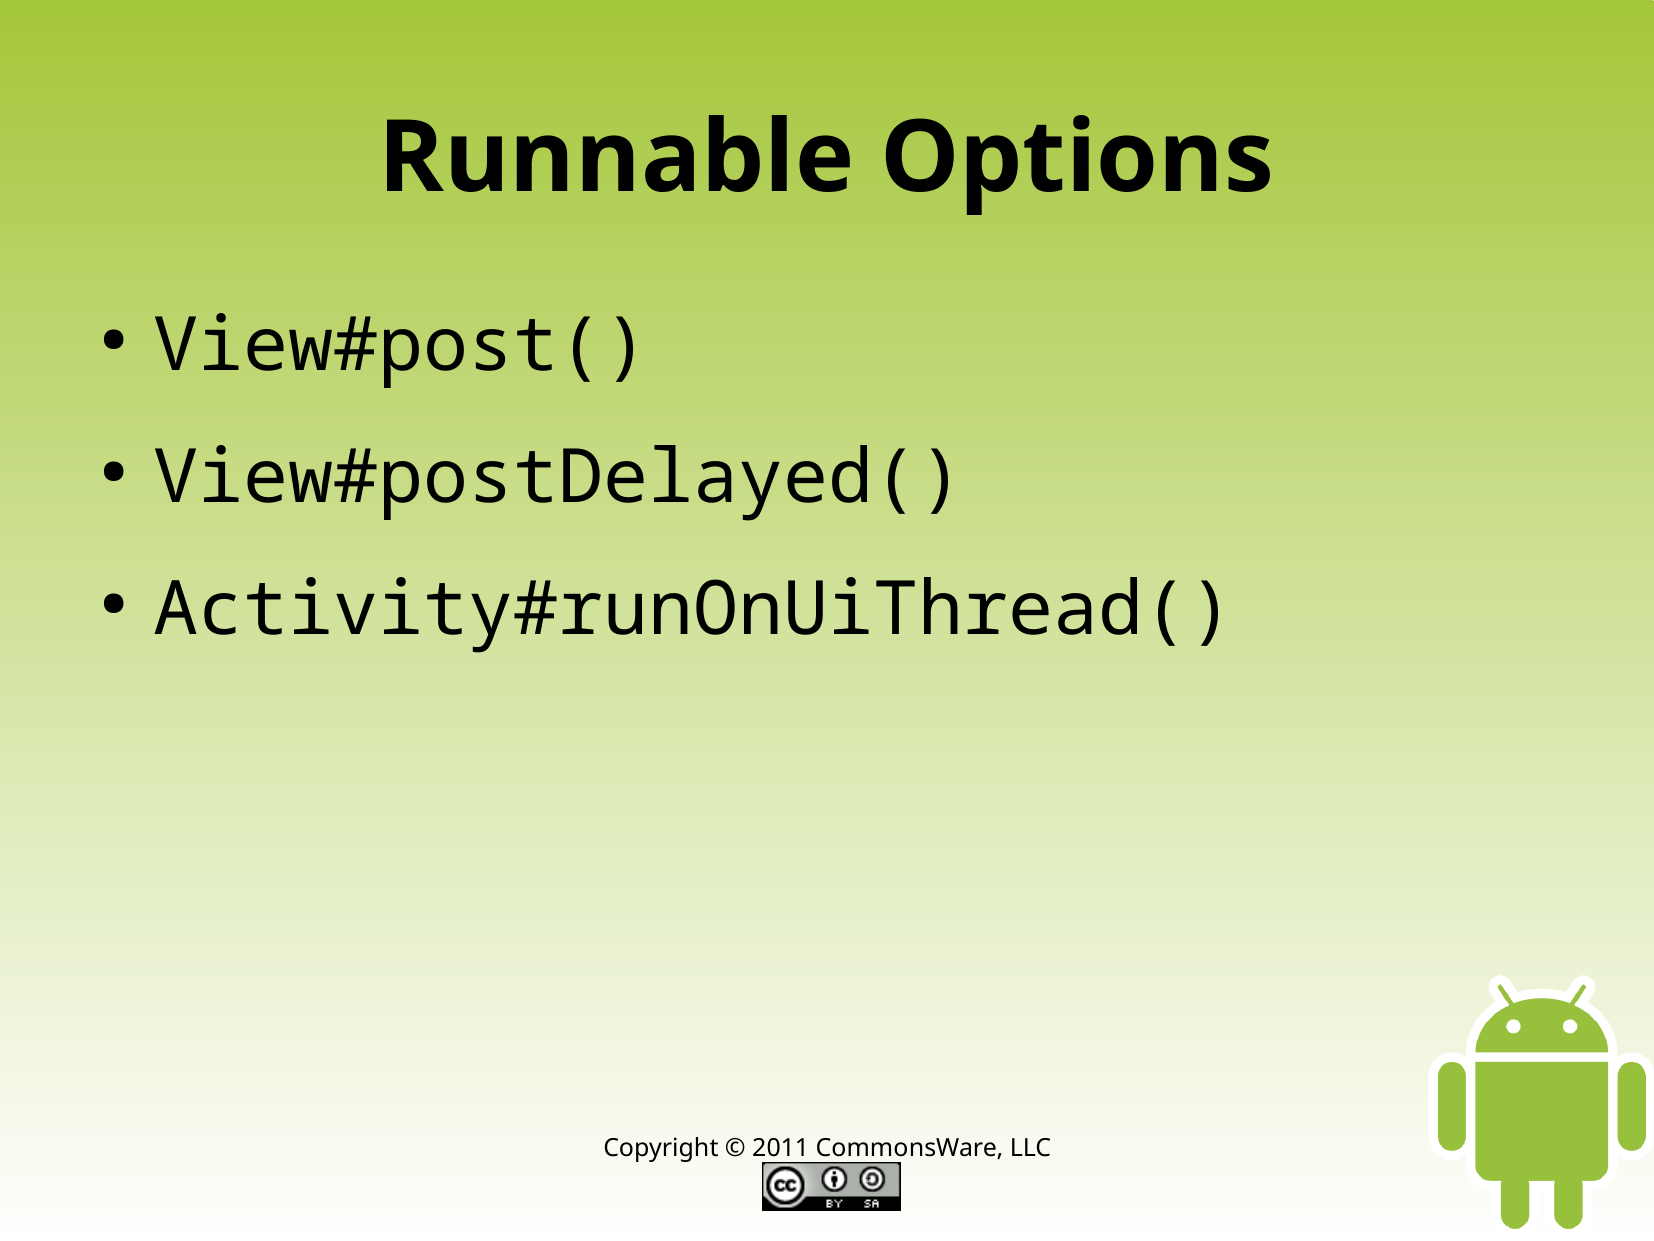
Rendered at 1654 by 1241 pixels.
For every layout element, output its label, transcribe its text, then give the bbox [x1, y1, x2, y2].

list View#post() View#postDelayed() Activity#runOnUiThread() [82, 290, 1571, 1126]
picture [762, 1162, 901, 1211]
picture [1428, 975, 1654, 1238]
title Runnable Options [82, 49, 1571, 257]
